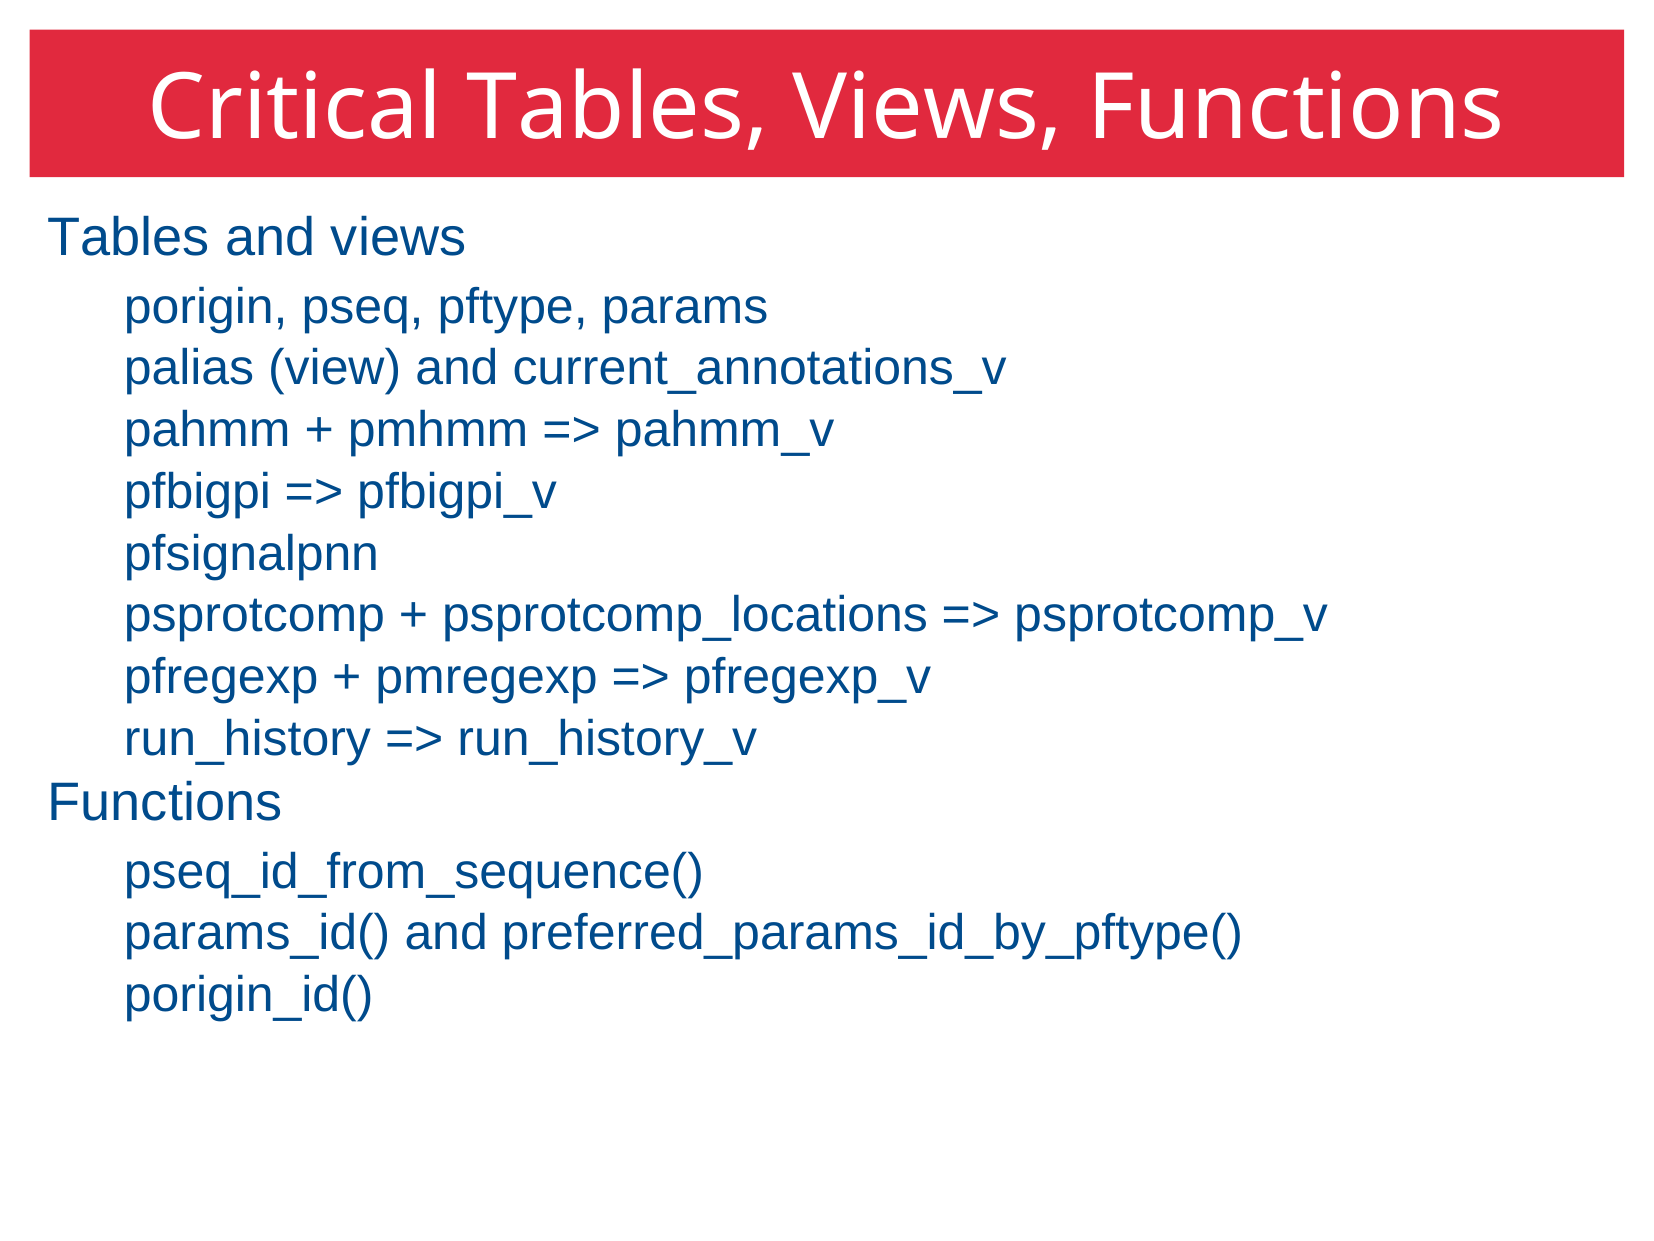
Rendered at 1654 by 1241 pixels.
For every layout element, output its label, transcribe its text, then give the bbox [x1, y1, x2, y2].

list Tables and views porigin, pseq, pftype, params palias (view) and current_annotations_v pahmm + pmhmm => pahmm_v pfbigpi => pfbigpi_v pfsignalpnn psprotcomp + psprotcomp_locations => psprotcomp_v pfregexp + pmregexp => pfregexp_v run_history => run_history_v Functions pseq_id_from_sequence() params_id() and preferred_params_id_by_pftype() porigin_id() [29, 206, 1625, 1152]
title Critical Tables, Views, Functions [29, 29, 1625, 178]
